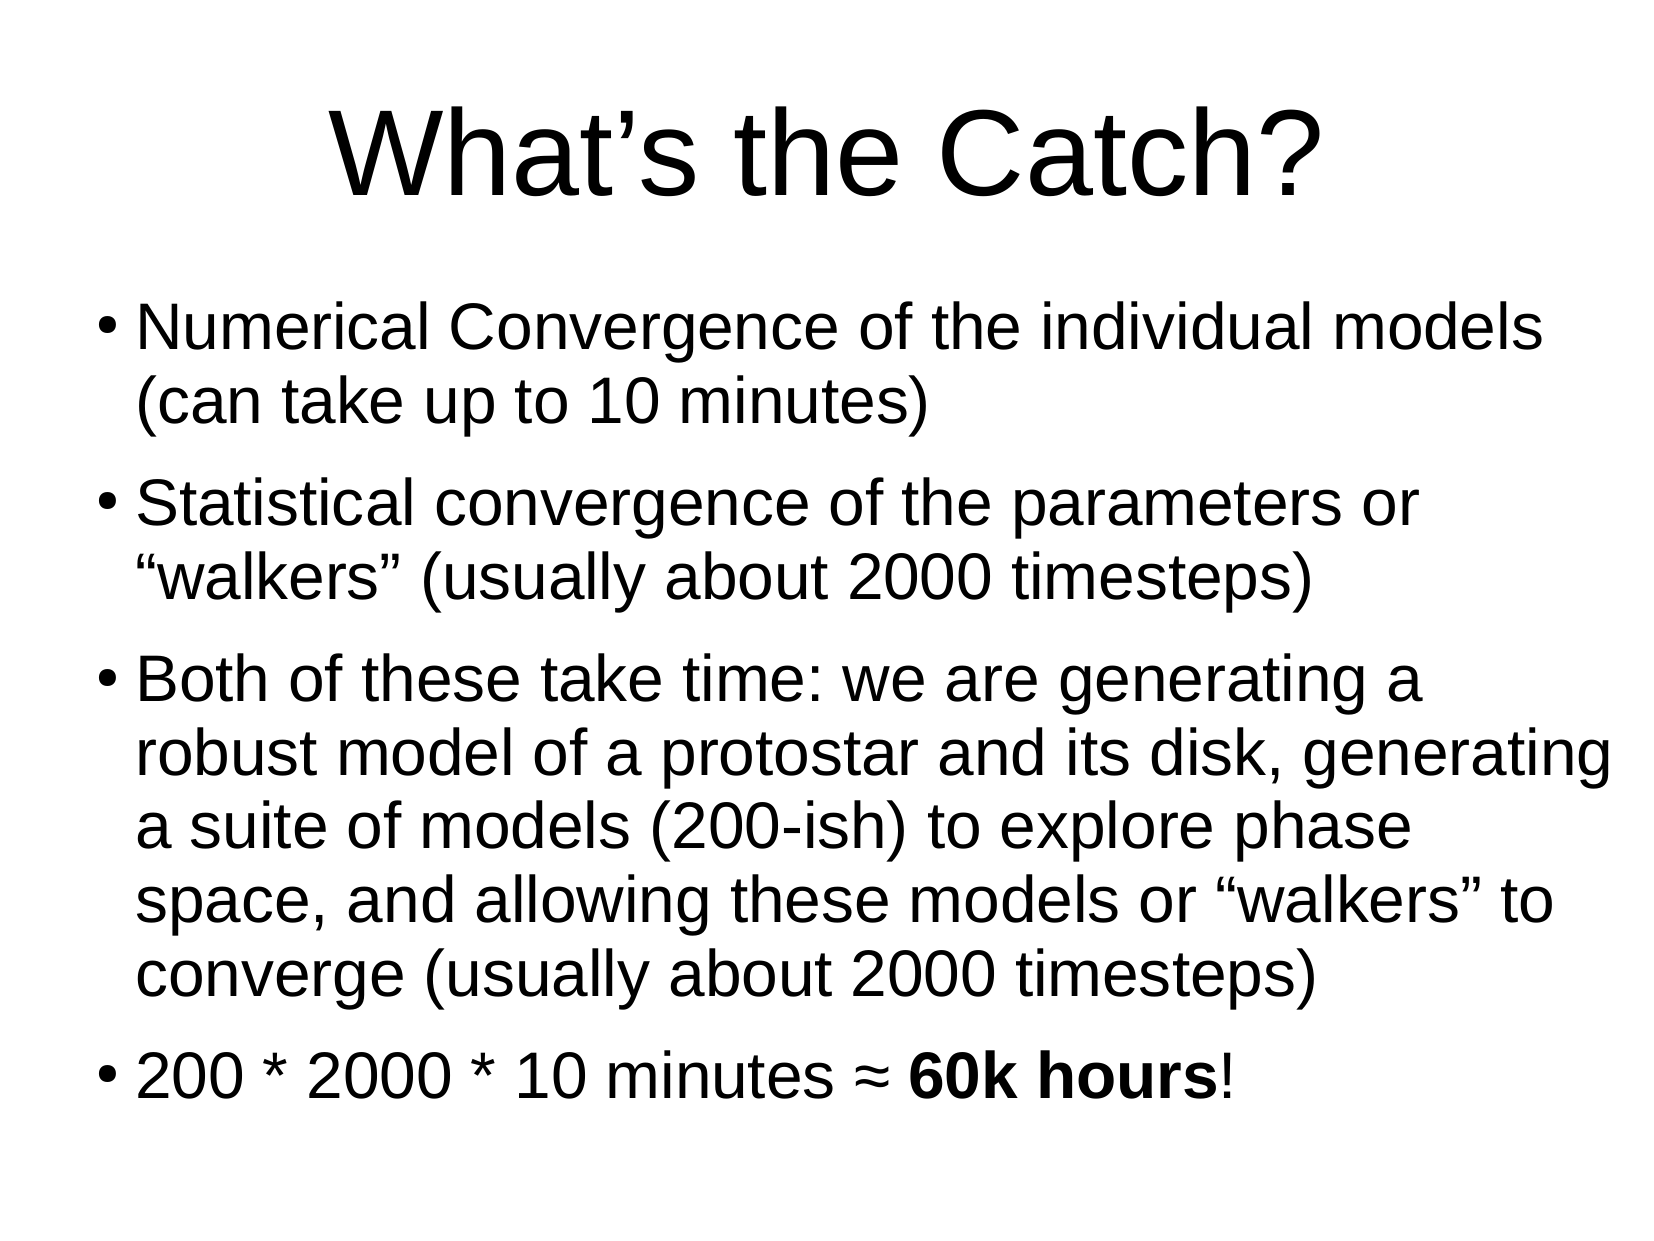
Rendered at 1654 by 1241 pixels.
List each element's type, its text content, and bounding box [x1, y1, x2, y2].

title What’s the Catch? [82, 49, 1571, 257]
list Numerical Convergence of the individual models (can take up to 10 minutes) Statistical convergence of the parameters or “walkers” (usually about 2000 timesteps) Both of these take time: we are generating a robust model of a protostar and its disk, generating a suite of models (200-ish) to explore phase space, and allowing these models or “walkers” to converge (usually about 2000 timesteps) 200 * 2000 * 10 minutes ≈ 60k hours! [82, 290, 1621, 1201]
